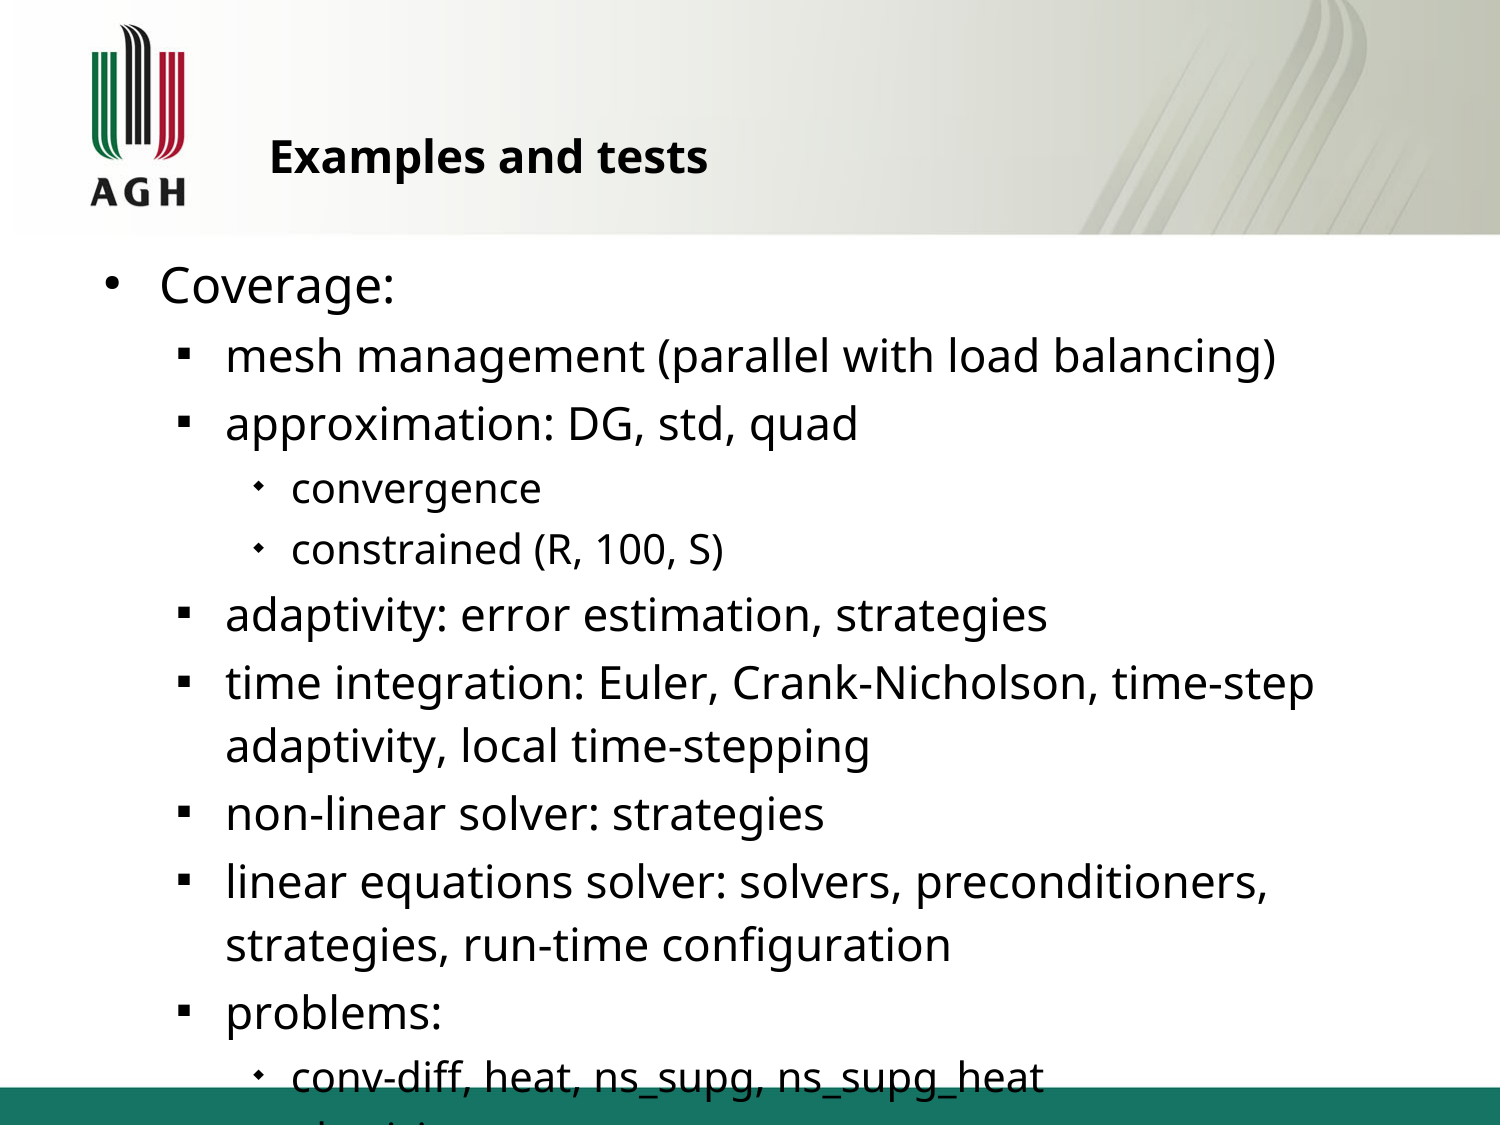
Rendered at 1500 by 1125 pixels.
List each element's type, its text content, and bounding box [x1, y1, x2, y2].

title Examples and tests [253, 78, 1425, 233]
picture [0, 0, 1500, 1125]
list Coverage: mesh management (parallel with load balancing) approximation: DG, std, quad convergence constrained (R, 100, S) adaptivity: error estimation, strategies time integration: Euler, Crank-Nicholson, time-step adaptivity, local time-stepping non-linear solver: strategies linear equations solver: solvers, preconditioners, strategies, run-time configuration problems: conv-diff, heat, ns_supg, ns_supg_heat plasticity [88, 242, 1418, 1046]
